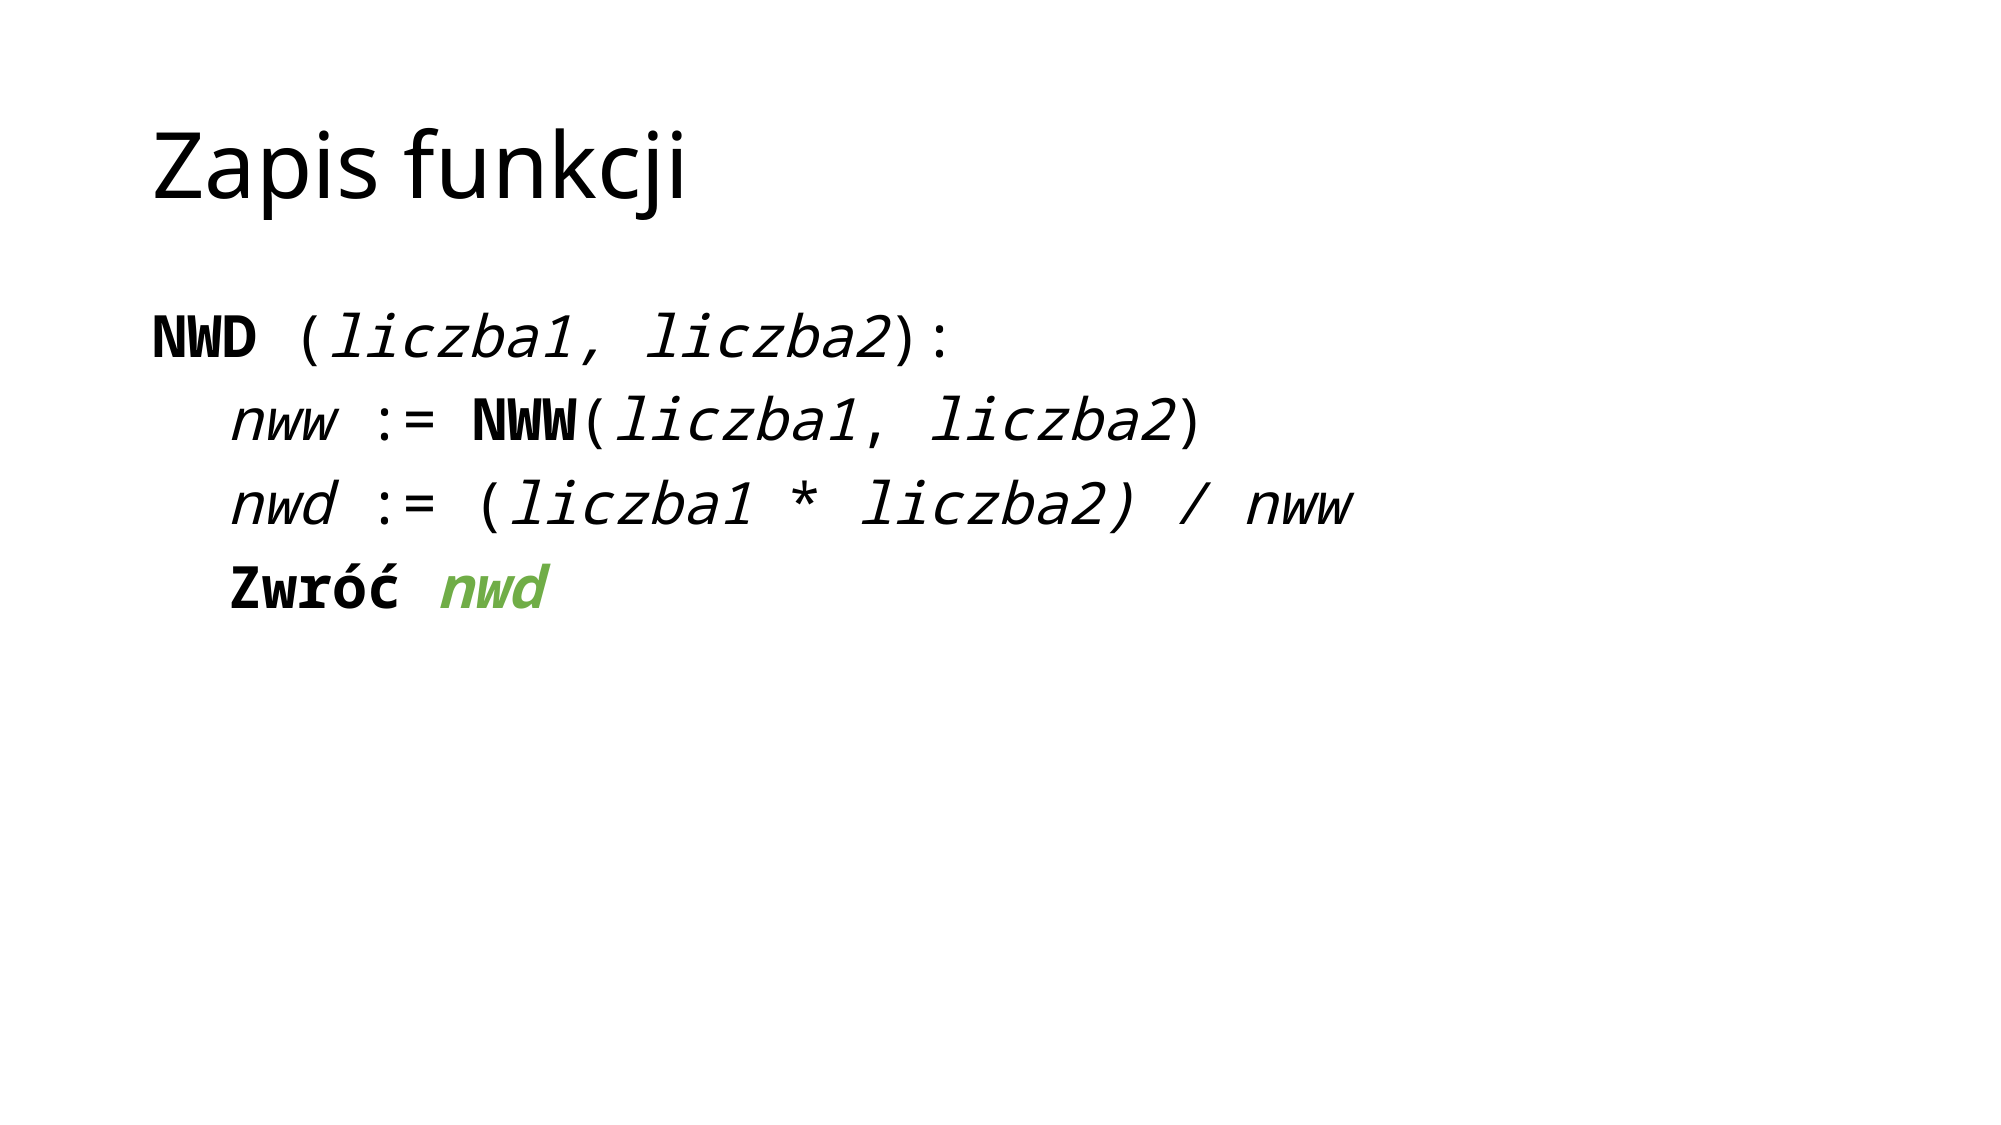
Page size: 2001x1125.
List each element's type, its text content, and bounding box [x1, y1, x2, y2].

title Zapis funkcji [137, 59, 1863, 278]
list NWD (liczba1, liczba2): nww := NWW(liczba1, liczba2) nwd := (liczba1 * liczba2) / nww Zwróć nwd [137, 299, 1863, 1014]
